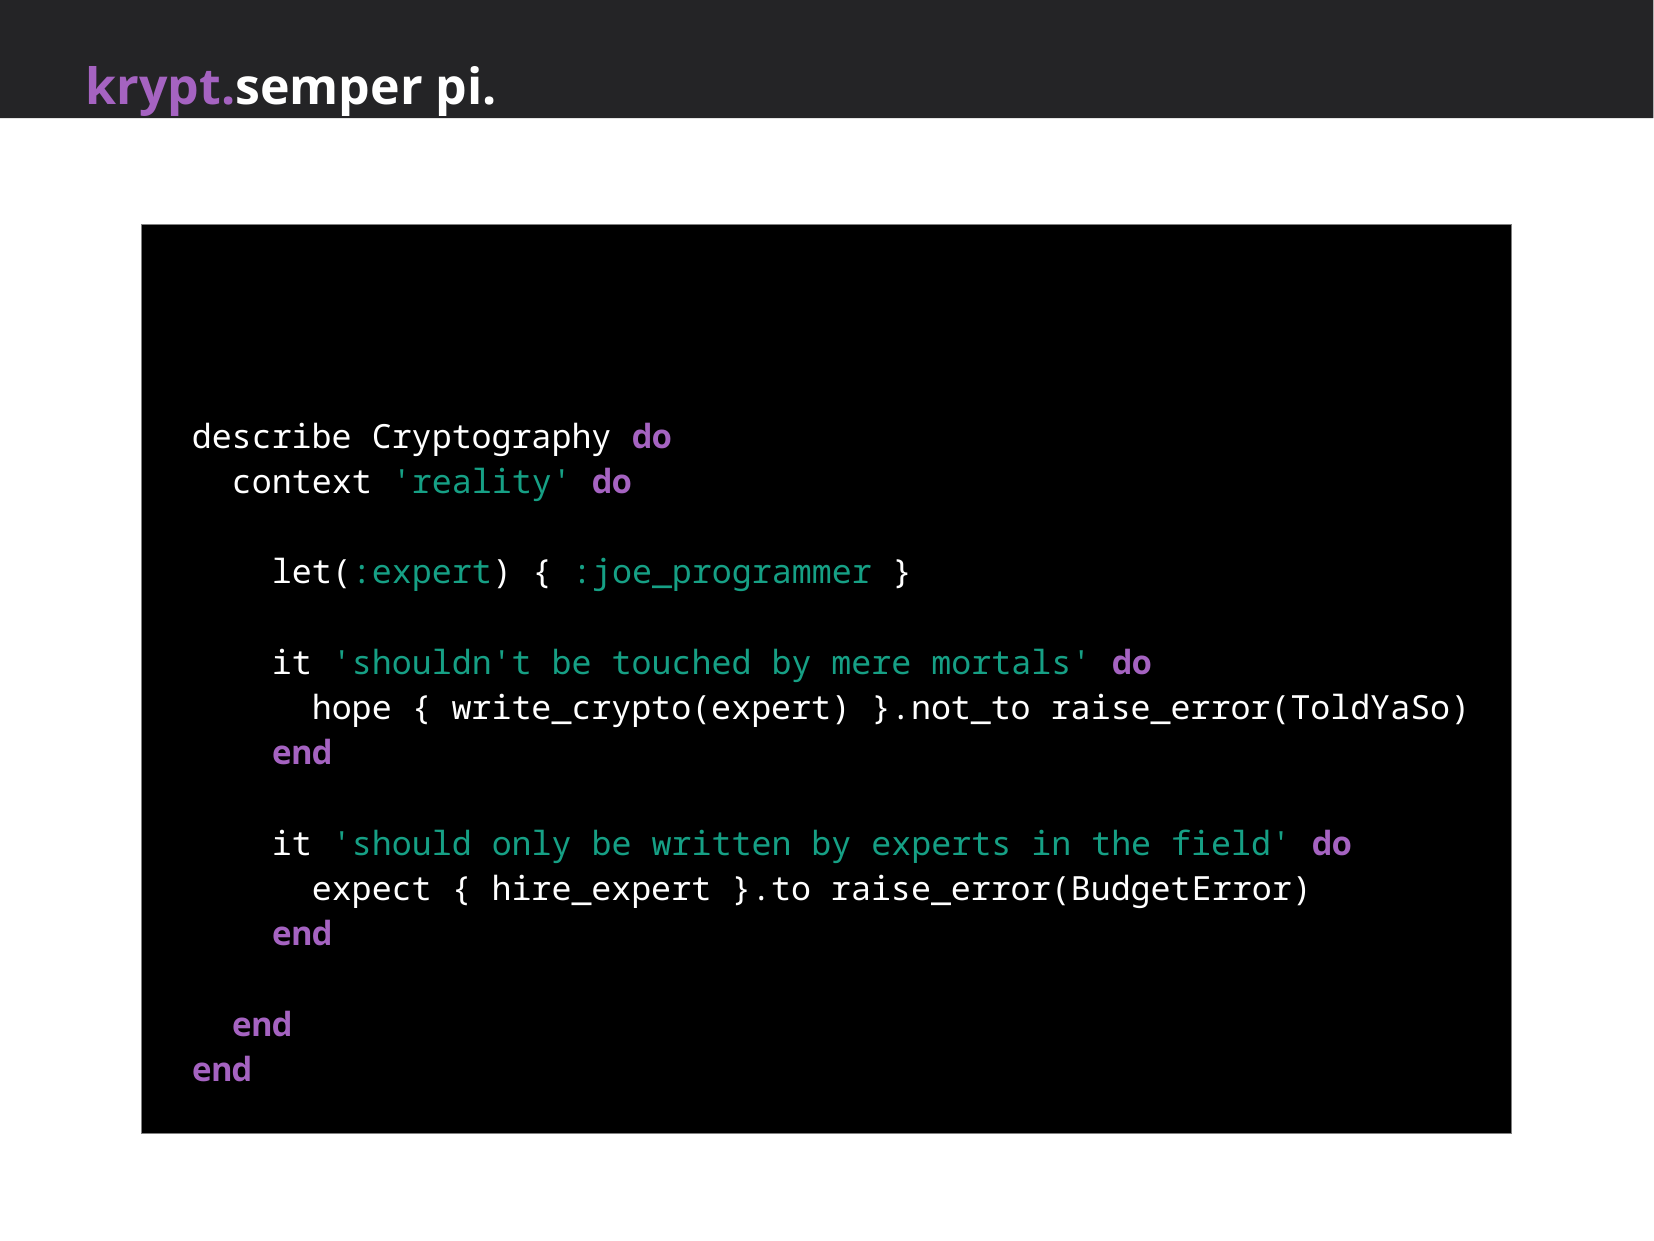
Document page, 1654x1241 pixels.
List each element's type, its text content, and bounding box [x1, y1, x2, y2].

text_box krypt.semper pi. [70, 43, 1359, 119]
text_box [141, 224, 1512, 1134]
text_box [0, 0, 1654, 119]
text_box describe Cryptography do context 'reality' do let(:expert) { :joe_programmer } it 'shouldn't be touched by mere mortals' do hope { write_crypto(expert) }.not_to raise_error(ToldYaSo) end it 'should only be written by experts in the field' do expect { hire_expert }.to raise_error(BudgetError) end end end [177, 224, 1512, 1087]
